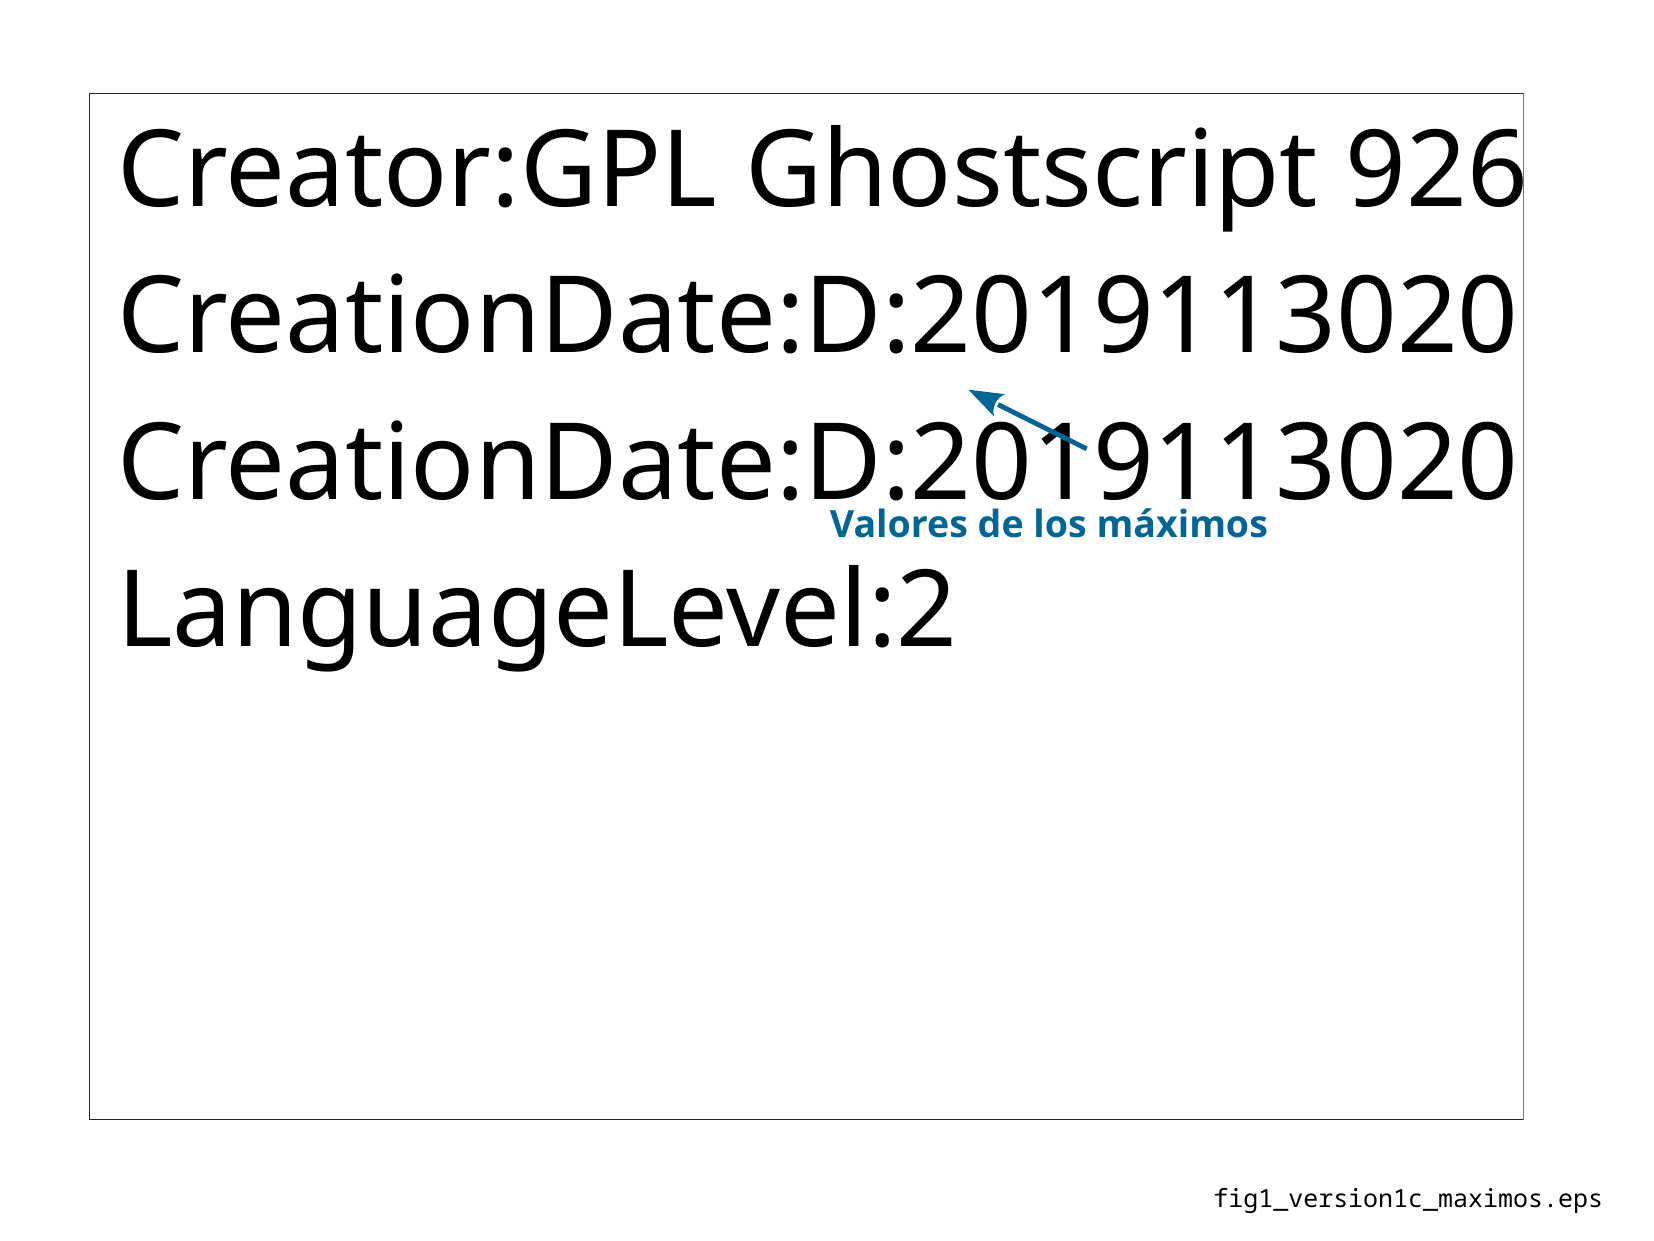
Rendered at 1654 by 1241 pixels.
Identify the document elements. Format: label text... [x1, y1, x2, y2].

picture [82, 86, 1524, 1120]
text_box Valores de los máximos [814, 490, 1430, 567]
text_box fig1_version1c_maximos.eps [1169, 1173, 1619, 1217]
